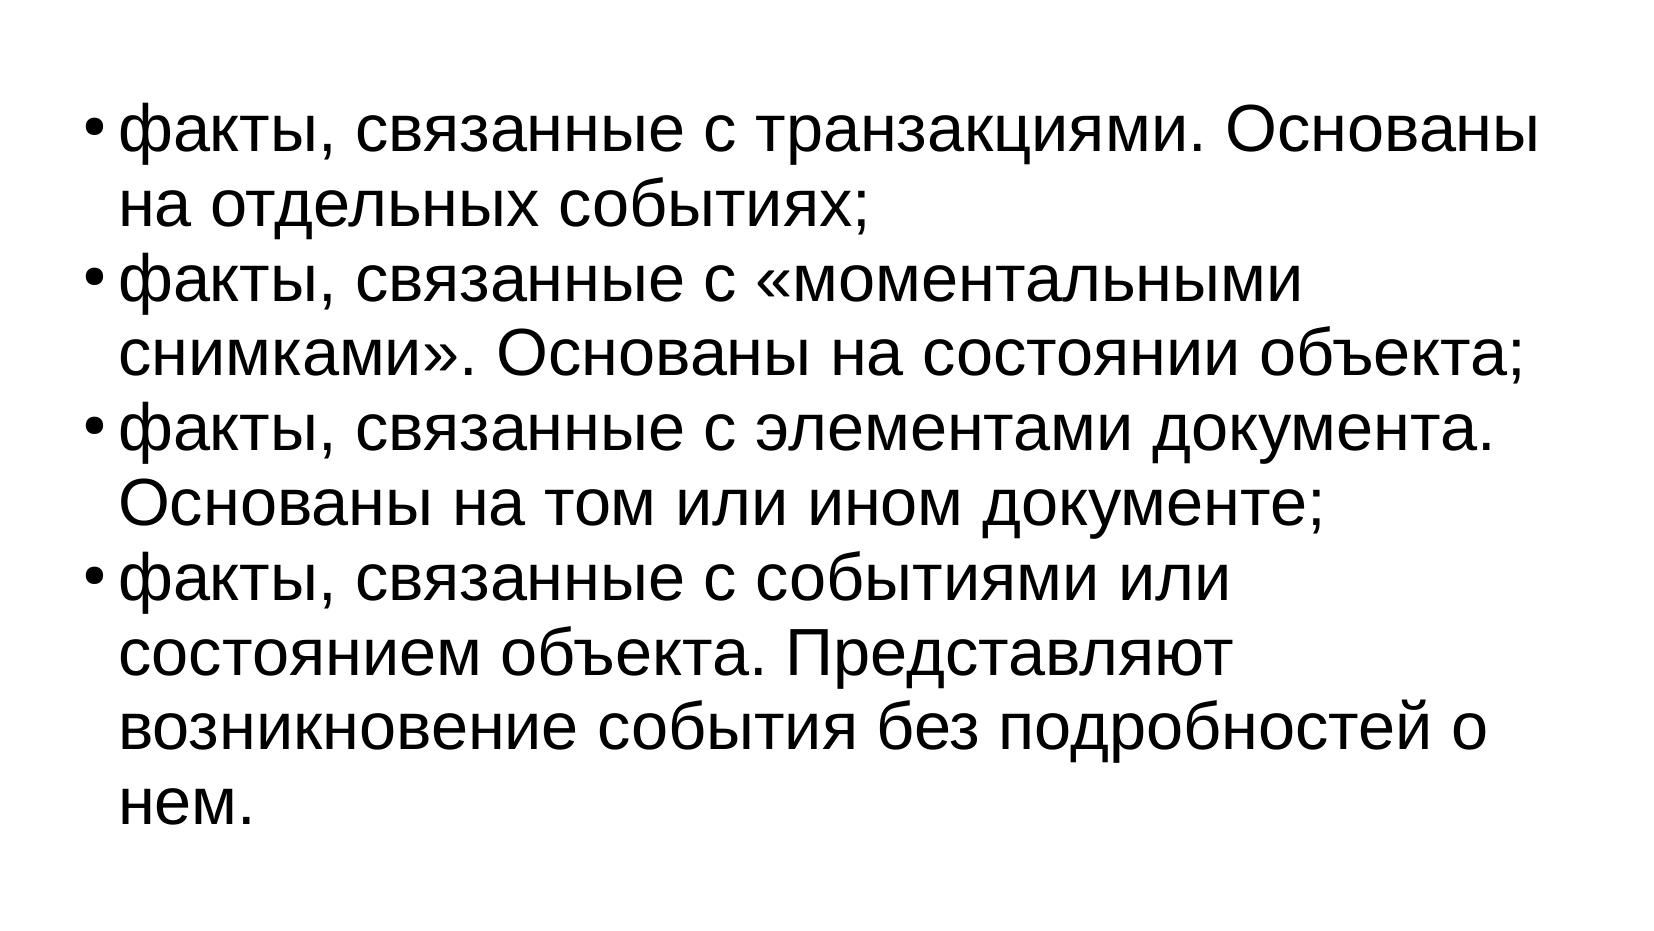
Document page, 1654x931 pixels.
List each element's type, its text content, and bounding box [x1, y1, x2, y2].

subtitle факты, связанные с транзакциями. Основаны на отдельных событиях; факты, связанные с «моментальными снимками». Основаны на состоянии объекта; факты, связанные с элементами документа. Основаны на том или ином документе; факты, связанные с событиями или состоянием объекта. Представляют возникновение события без подробностей о нем. [82, 59, 1571, 870]
